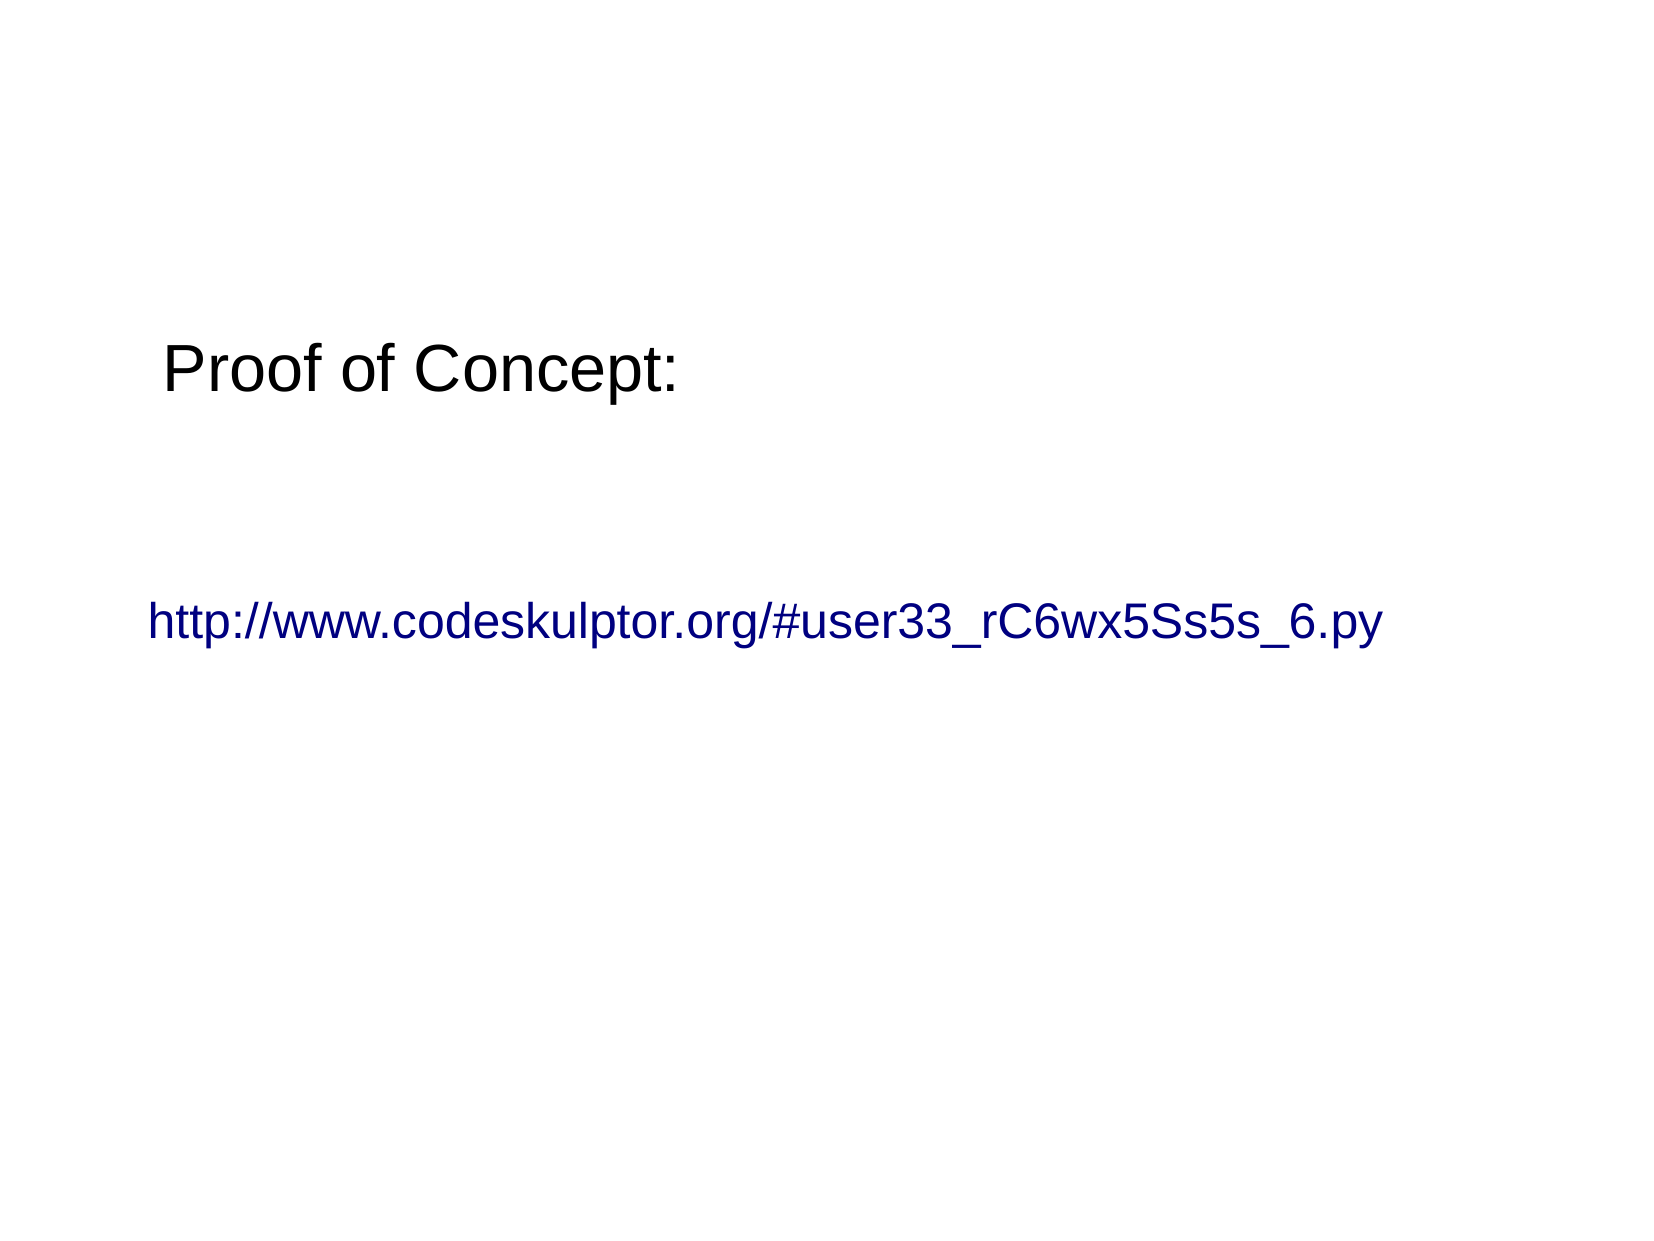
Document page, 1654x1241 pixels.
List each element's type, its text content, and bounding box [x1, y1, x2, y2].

list http://www.codeskulptor.org/#user33_rC6wx5Ss5s_6.py [76, 147, 1565, 967]
text_box Proof of Concept: [147, 323, 696, 414]
